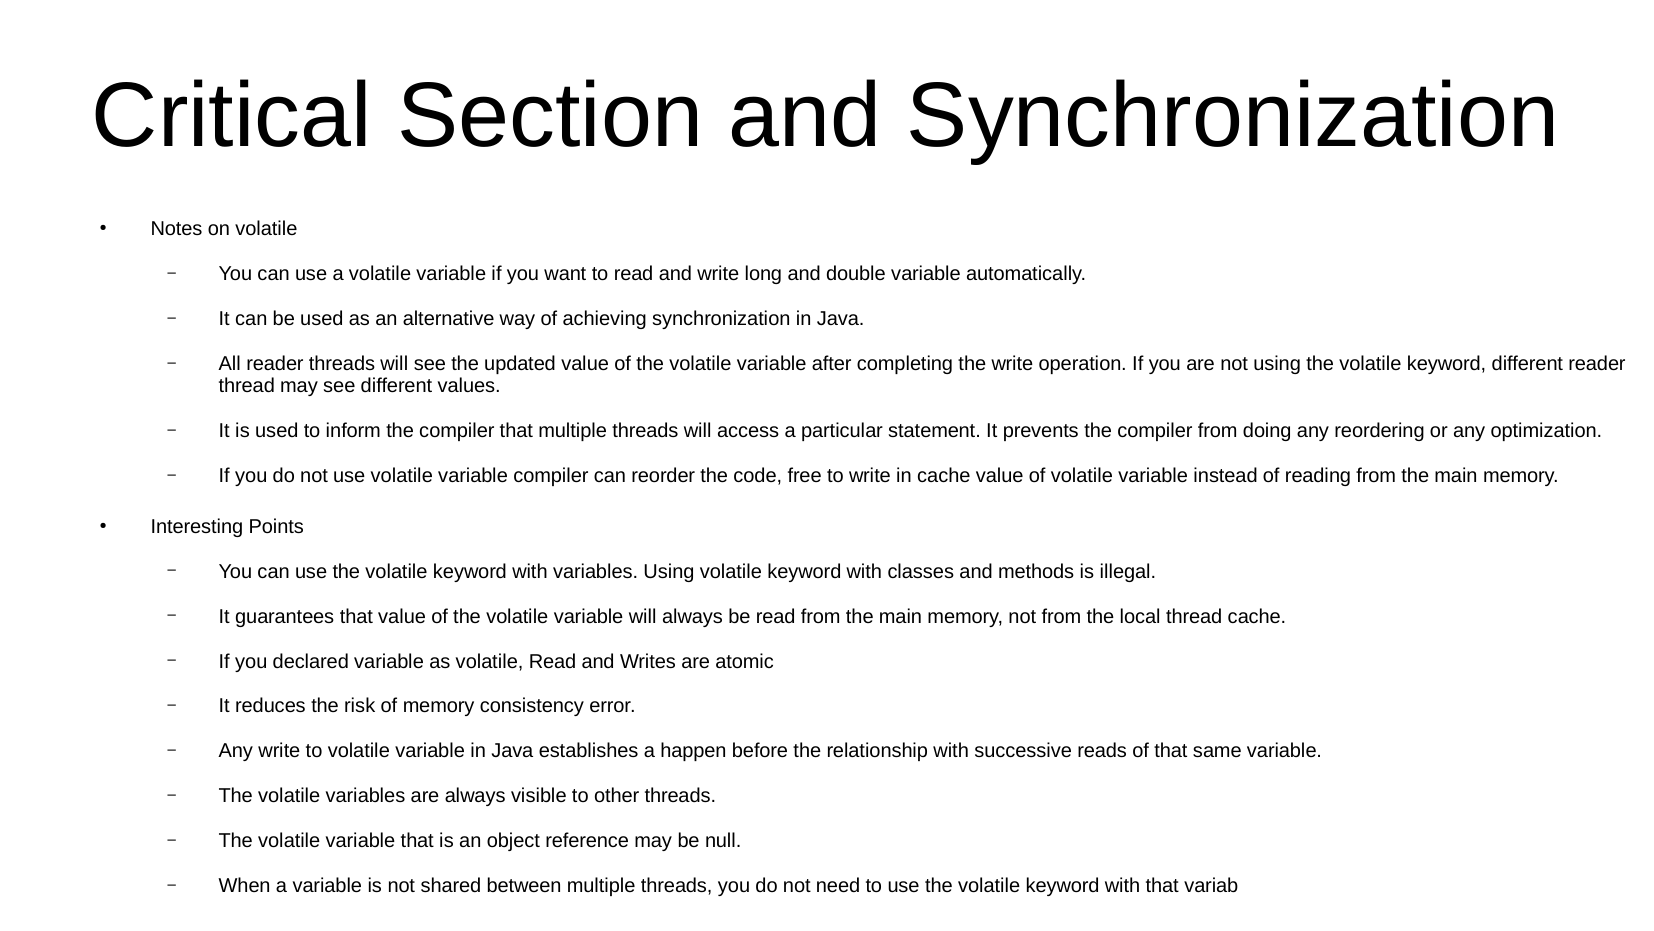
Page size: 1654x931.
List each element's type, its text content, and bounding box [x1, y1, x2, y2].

list Notes on volatile You can use a volatile variable if you want to read and write long and double variable automatically. It can be used as an alternative way of achieving synchronization in Java. All reader threads will see the updated value of the volatile variable after completing the write operation. If you are not using the volatile keyword, different reader thread may see different values. It is used to inform the compiler that multiple threads will access a particular statement. It prevents the compiler from doing any reordering or any optimization. If you do not use volatile variable compiler can reorder the code, free to write in cache value of volatile variable instead of reading from the main memory. Interesting Points You can use the volatile keyword with variables. Using volatile keyword with classes and methods is illegal. It guarantees that value of the volatile variable will always be read from the main memory, not from the local thread cache. If you declared variable as volatile, Read and Writes are atomic It reduces the risk of memory consistency error. Any write to volatile variable in Java establishes a happen before the relationship with successive reads of that same variable. The volatile variables are always visible to other threads. The volatile variable that is an object reference may be null. When a variable is not shared between multiple threads, you do not need to use the volatile keyword with that variab [82, 217, 1636, 901]
title Critical Section and Synchronization [82, 37, 1571, 193]
